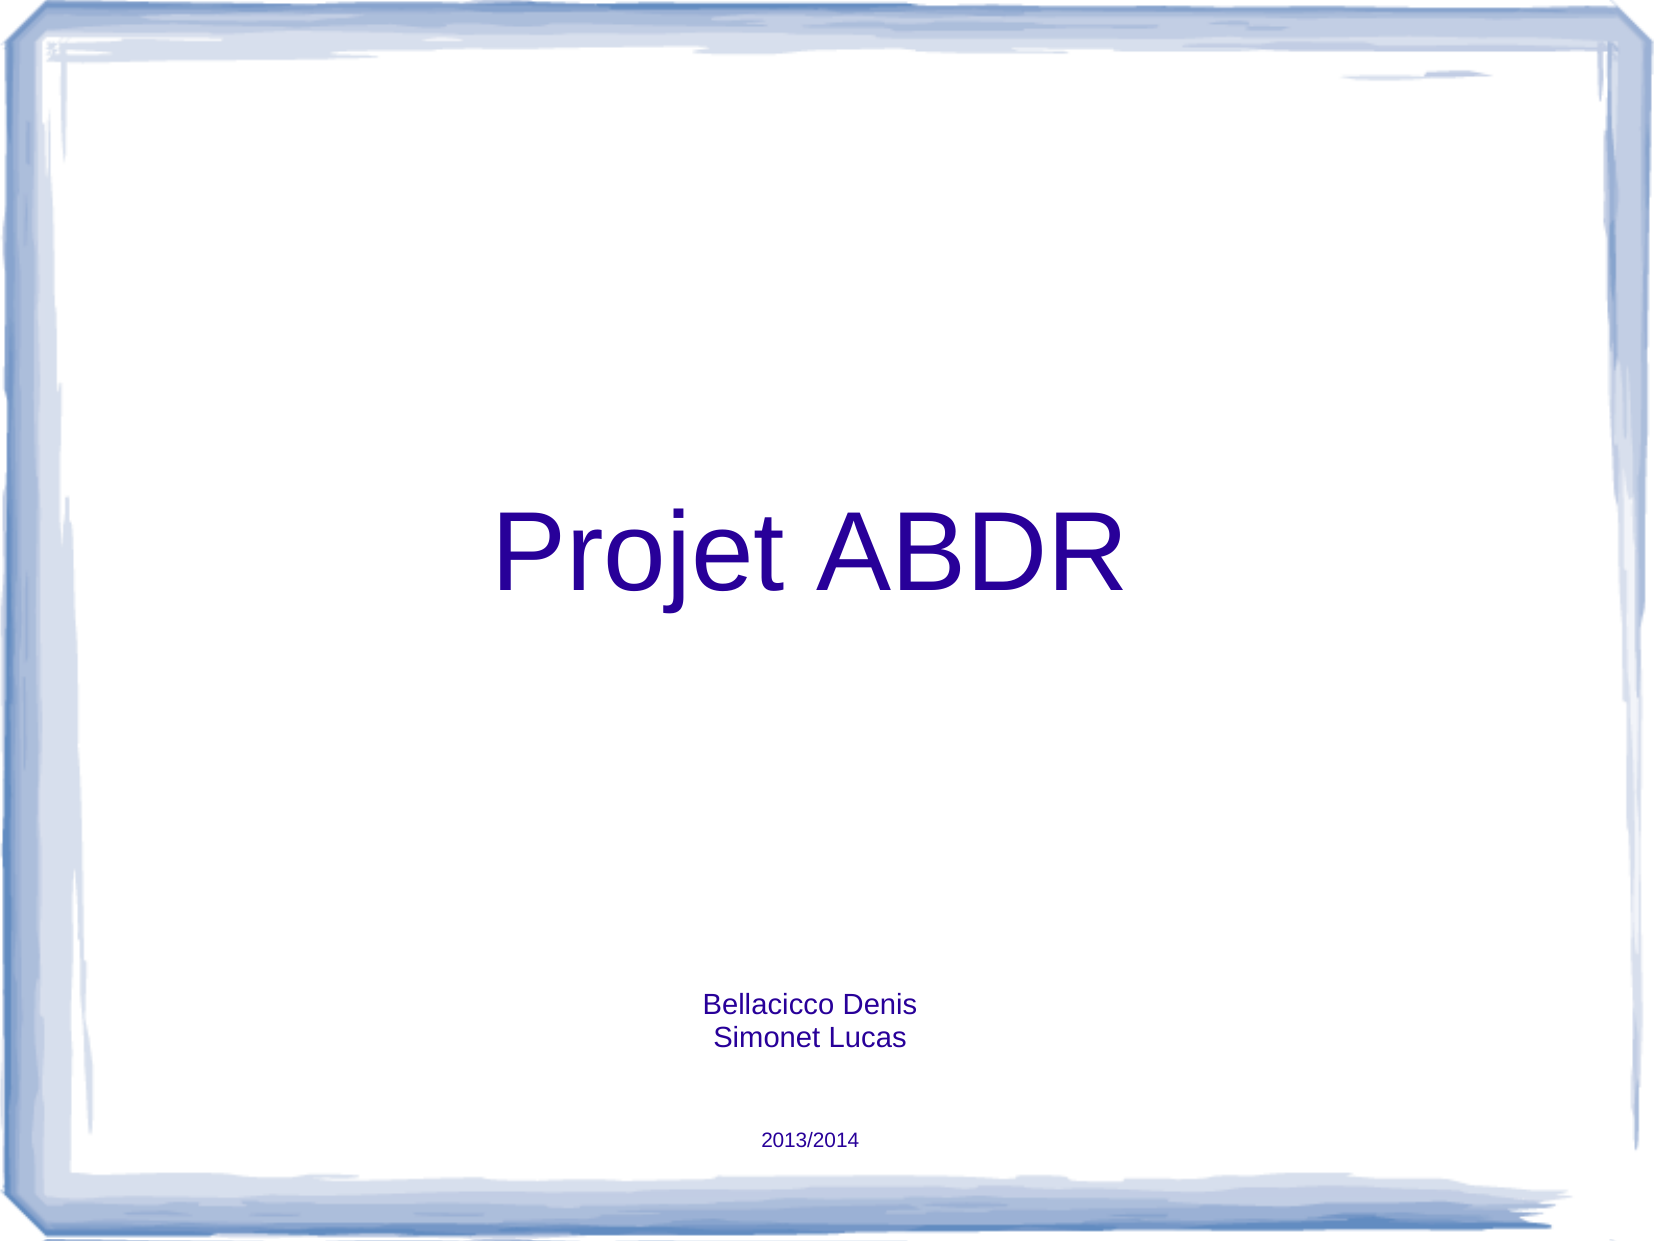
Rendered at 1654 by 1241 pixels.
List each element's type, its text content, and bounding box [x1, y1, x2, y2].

subtitle Projet ABDR Bellacicco Denis Simonet Lucas 2013/2014 [82, 82, 1538, 1182]
picture [0, 0, 1654, 1241]
